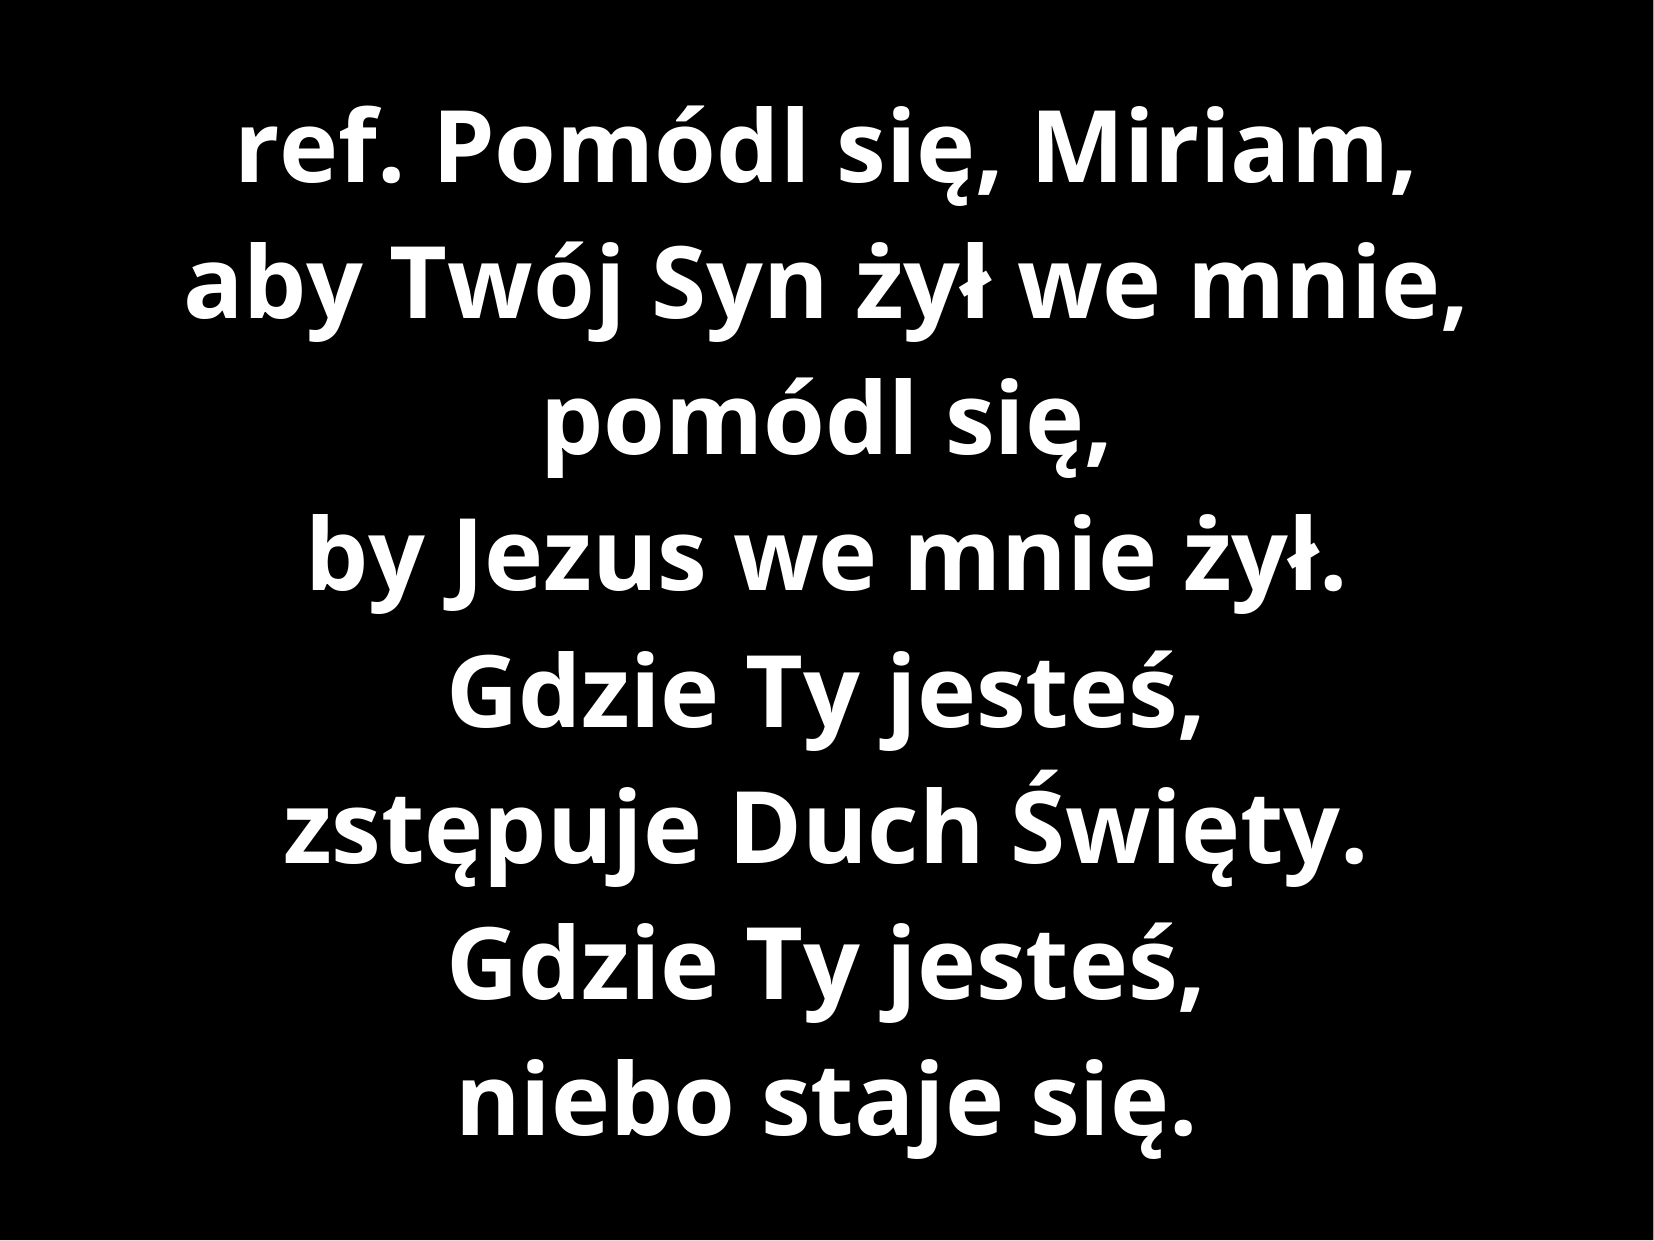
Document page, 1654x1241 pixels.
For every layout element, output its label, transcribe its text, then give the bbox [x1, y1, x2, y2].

title ref. Pomódl się, Miriam, aby Twój Syn żył we mnie, pomódl się, by Jezus we mnie żył. Gdzie Ty jesteś, zstępuje Duch Święty. Gdzie Ty jesteś, niebo staje się. [0, 0, 1654, 1241]
